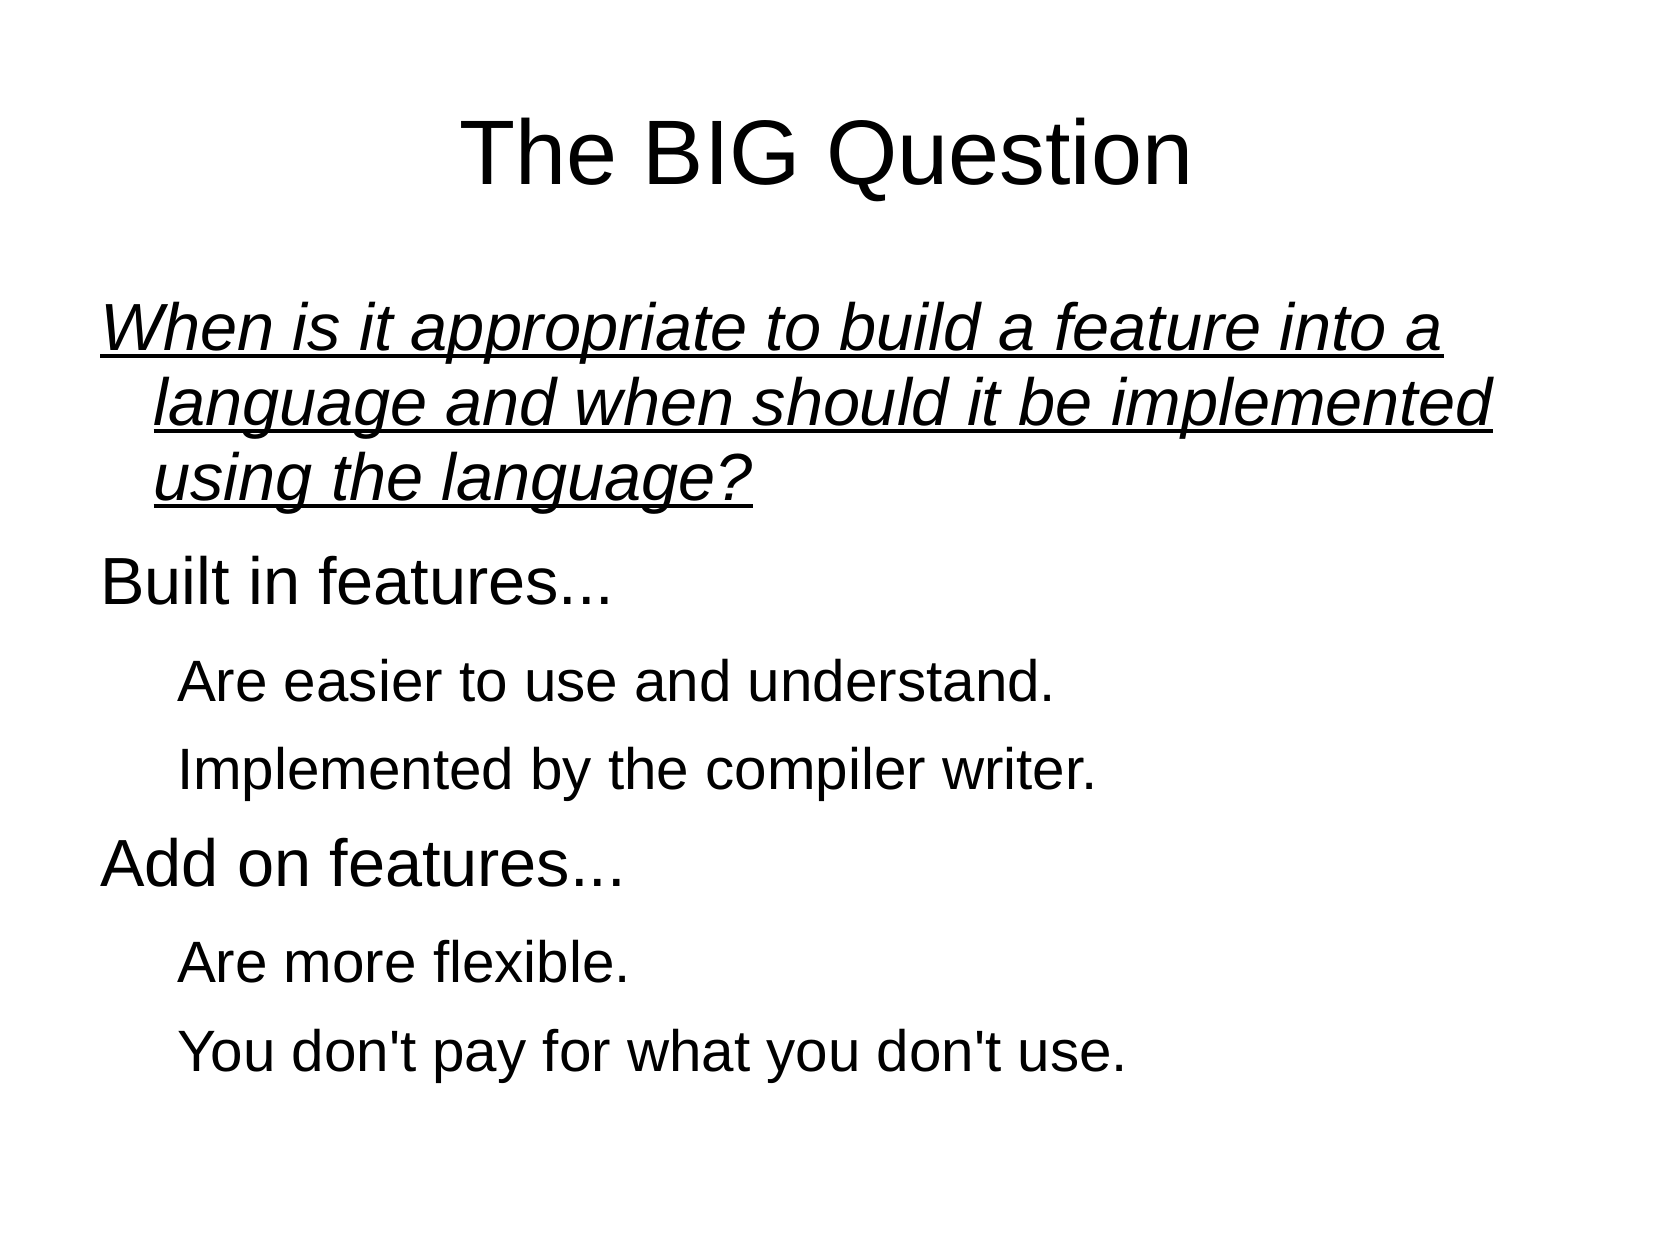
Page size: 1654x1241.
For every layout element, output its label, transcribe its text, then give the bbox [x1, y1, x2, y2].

list When is it appropriate to build a feature into a language and when should it be implemented using the language? Built in features... Are easier to use and understand. Implemented by the compiler writer. Add on features... Are more flexible. You don't pay for what you don't use. [82, 290, 1571, 1094]
title The BIG Question [82, 56, 1571, 250]
